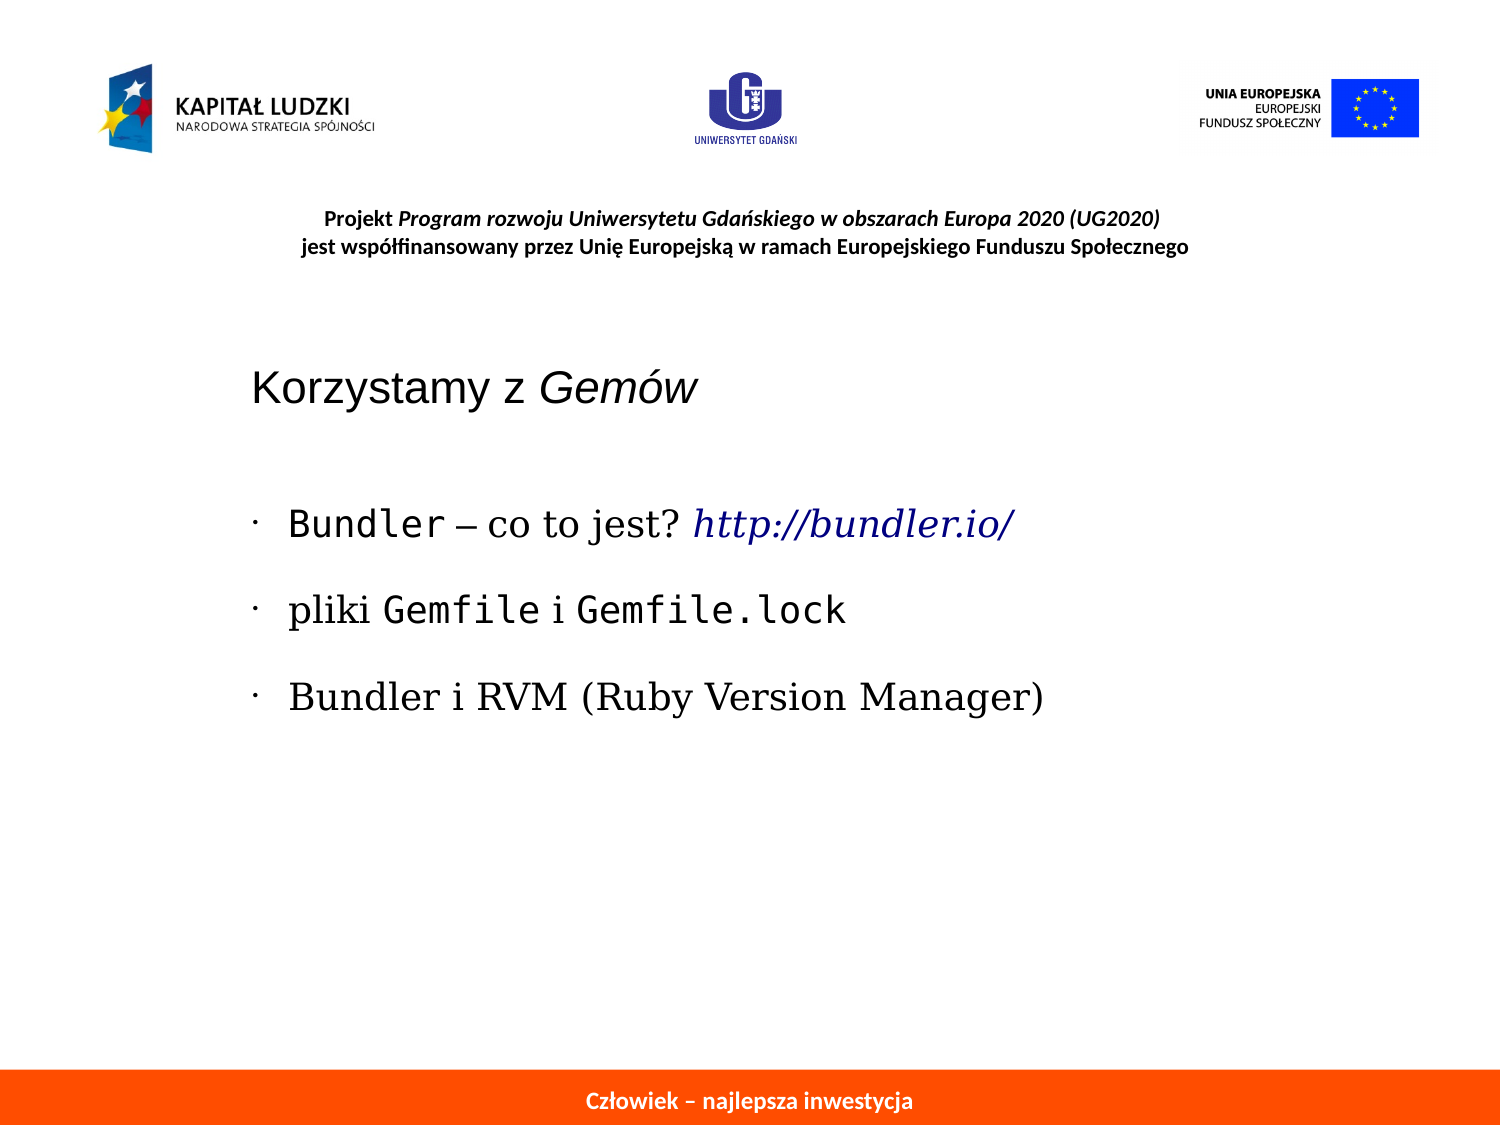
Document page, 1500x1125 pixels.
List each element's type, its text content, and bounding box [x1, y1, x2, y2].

text_box Korzystamy z Gemów [236, 354, 712, 421]
footer Człowiek – najlepsza inwestycja [0, 1069, 1500, 1125]
picture [692, 69, 800, 147]
text_box Projekt Program rozwoju Uniwersytetu Gdańskiego w obszarach Europa 2020 (UG2020) jest współfinansowany przez Unię Europejską w ramach Europejskiego Funduszu Społecznego [53, 196, 1439, 267]
picture [1179, 60, 1439, 156]
picture [53, 19, 418, 196]
text_box Bundler – co to jest? http://bundler.io/ pliki Gemfile i Gemfile.lock Bundler i RVM (Ruby Version Manager) [237, 495, 1061, 727]
